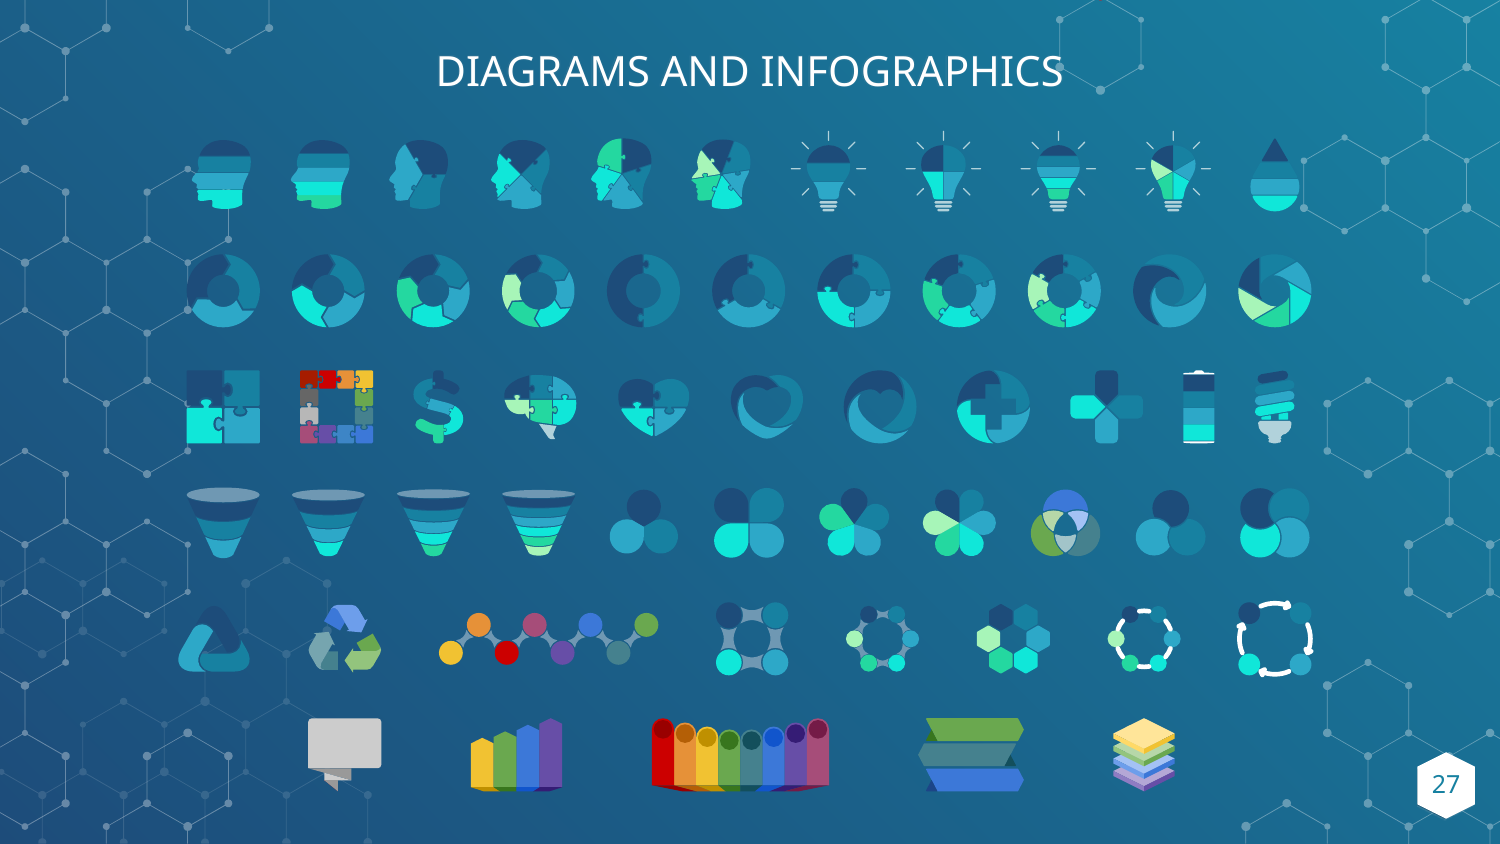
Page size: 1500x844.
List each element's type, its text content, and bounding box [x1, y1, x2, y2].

text_box [806, 145, 851, 200]
text_box [1031, 188, 1039, 196]
text_box [1027, 254, 1101, 328]
text_box [502, 254, 575, 328]
text_box [290, 140, 350, 209]
text_box [1077, 188, 1086, 196]
text_box [606, 254, 680, 328]
text_box [438, 612, 659, 665]
text_box [1183, 370, 1215, 444]
text_box [962, 141, 971, 150]
text_box [178, 605, 250, 672]
text_box [591, 138, 652, 209]
text_box [843, 370, 917, 444]
text_box [413, 370, 464, 444]
text_box [976, 604, 1013, 674]
text_box [714, 487, 784, 558]
text_box [819, 488, 890, 556]
text_box [817, 254, 891, 328]
text_box [1135, 490, 1206, 556]
text_box [324, 604, 368, 633]
text_box [1254, 370, 1295, 444]
text_box [1077, 141, 1086, 150]
text_box [300, 370, 374, 444]
text_box [1149, 605, 1167, 624]
text_box [291, 489, 365, 557]
text_box [1164, 201, 1183, 212]
text_box [1252, 138, 1298, 178]
text_box [1070, 370, 1143, 444]
text_box [618, 378, 690, 437]
text_box [1113, 718, 1175, 792]
text_box [1289, 653, 1312, 676]
slide_number <número> [1417, 752, 1475, 819]
text_box [819, 201, 838, 212]
text_box [926, 768, 1024, 792]
text_box [1150, 145, 1196, 200]
text_box [1240, 488, 1310, 558]
text_box [922, 254, 996, 328]
title DIAGRAMS AND INFOGRAPHICS [140, 40, 1360, 106]
text_box [491, 139, 550, 209]
text_box [845, 605, 920, 672]
text_box [1146, 188, 1154, 196]
text_box [922, 489, 996, 557]
text_box [396, 489, 471, 557]
text_box [1238, 602, 1261, 625]
text_box [848, 141, 856, 150]
text_box [186, 487, 260, 559]
text_box [1146, 141, 1154, 150]
text_box [1031, 141, 1039, 150]
text_box [191, 140, 251, 209]
text_box [470, 718, 563, 792]
text_box [1107, 630, 1125, 648]
text_box [389, 140, 448, 209]
text_box [308, 718, 382, 792]
text_box [308, 631, 338, 670]
text_box [1289, 602, 1312, 625]
text_box [396, 254, 470, 328]
text_box [1121, 605, 1139, 624]
text_box [1238, 653, 1261, 676]
text_box [956, 370, 1030, 444]
text_box [1049, 201, 1068, 212]
text_box [1121, 654, 1139, 672]
text_box [609, 489, 678, 554]
text_box [1014, 604, 1050, 674]
text_box [344, 633, 382, 673]
text_box [730, 375, 803, 439]
text_box [691, 139, 751, 209]
text_box [934, 201, 953, 212]
text_box [921, 145, 966, 200]
text_box [1238, 254, 1312, 328]
text_box [291, 254, 365, 328]
text_box [502, 489, 576, 556]
text_box [1133, 254, 1207, 328]
text_box [801, 141, 809, 150]
text_box [926, 718, 1024, 742]
text_box [504, 374, 577, 440]
text_box [712, 254, 786, 328]
text_box [801, 188, 810, 196]
text_box [916, 141, 924, 150]
text_box [1192, 141, 1201, 150]
text_box [1192, 188, 1201, 196]
text_box [186, 370, 260, 444]
text_box [1163, 630, 1181, 648]
text_box [1250, 179, 1300, 212]
text_box [1149, 654, 1167, 672]
text_box [651, 718, 830, 792]
text_box [848, 188, 856, 196]
text_box [715, 602, 789, 676]
text_box [963, 188, 971, 196]
text_box [1030, 489, 1101, 557]
text_box [1036, 145, 1080, 200]
text_box [916, 188, 924, 196]
text_box [186, 254, 260, 328]
text_box [918, 743, 1016, 767]
